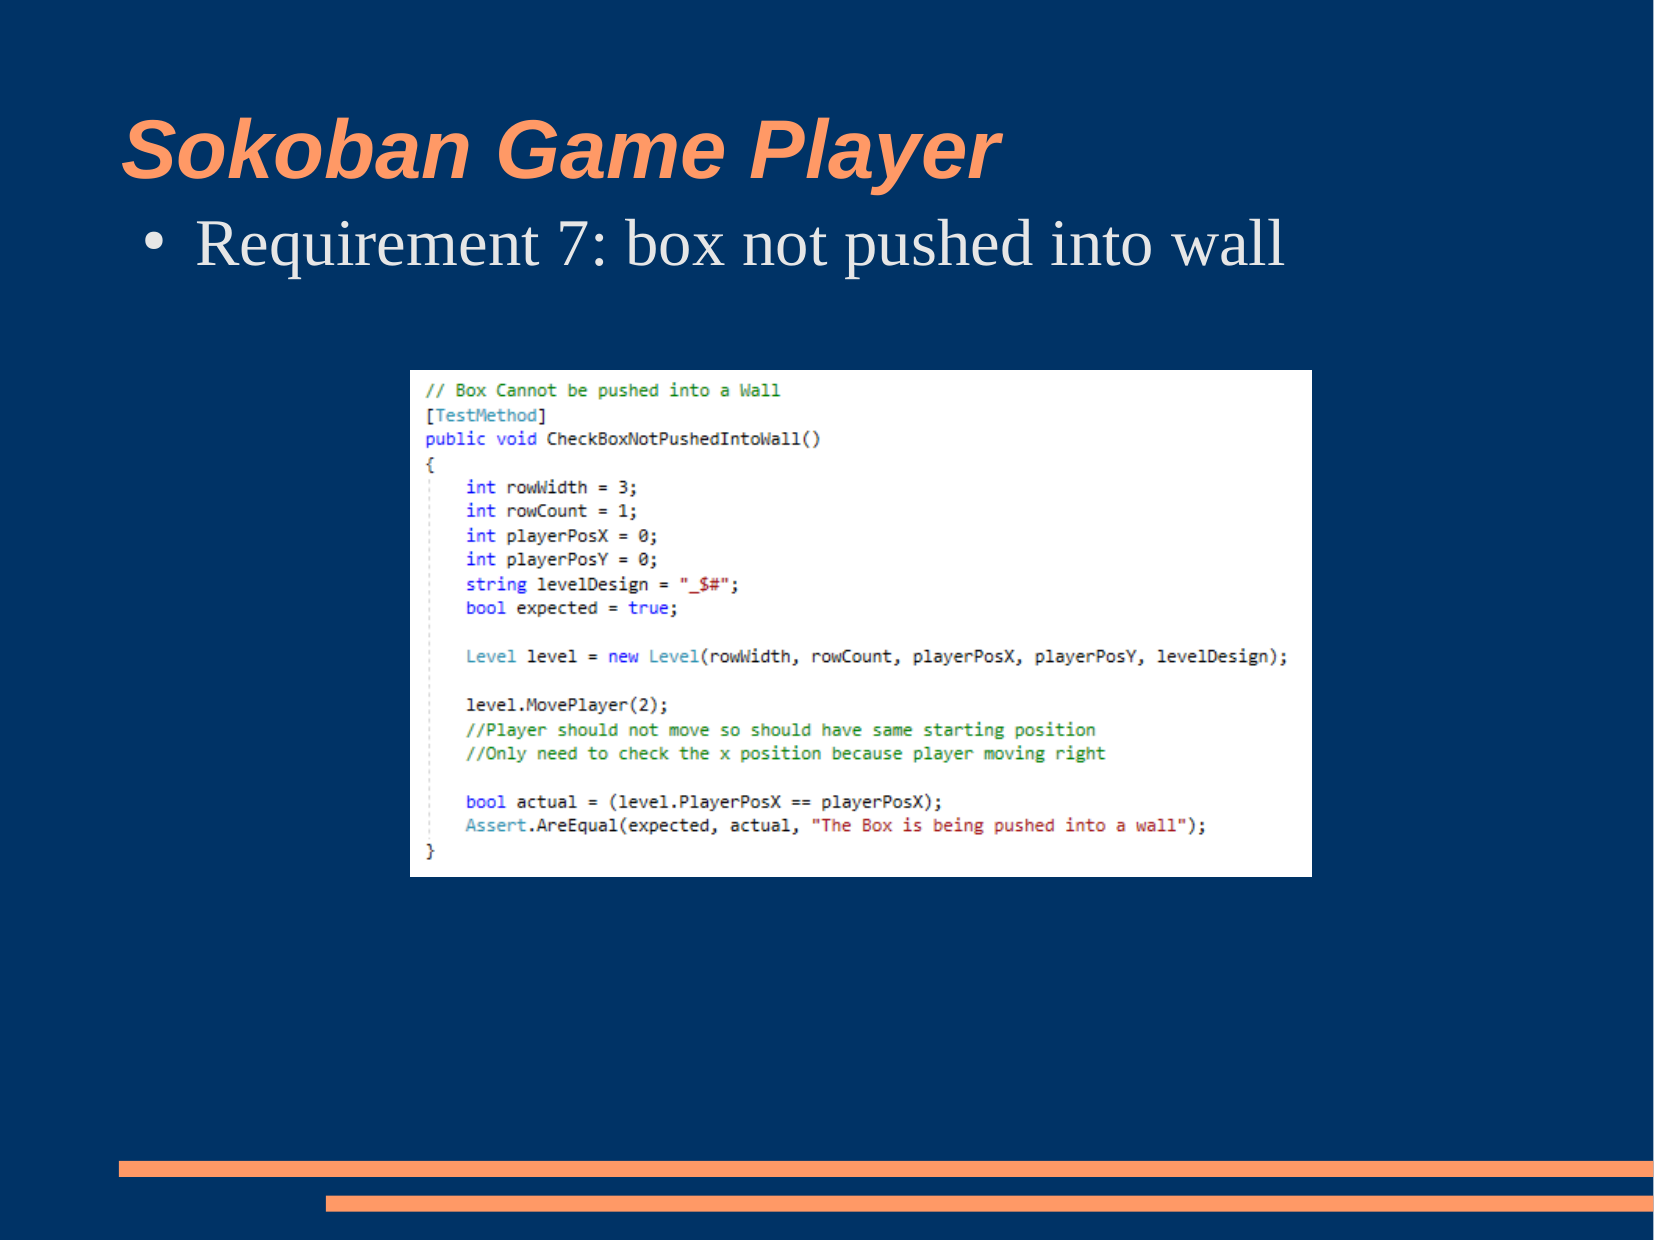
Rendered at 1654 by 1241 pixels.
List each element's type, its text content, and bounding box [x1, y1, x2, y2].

title Sokoban Game Player [121, 46, 1534, 205]
list Requirement 7: box not pushed into wall [106, 205, 1546, 1016]
picture [410, 370, 1312, 877]
